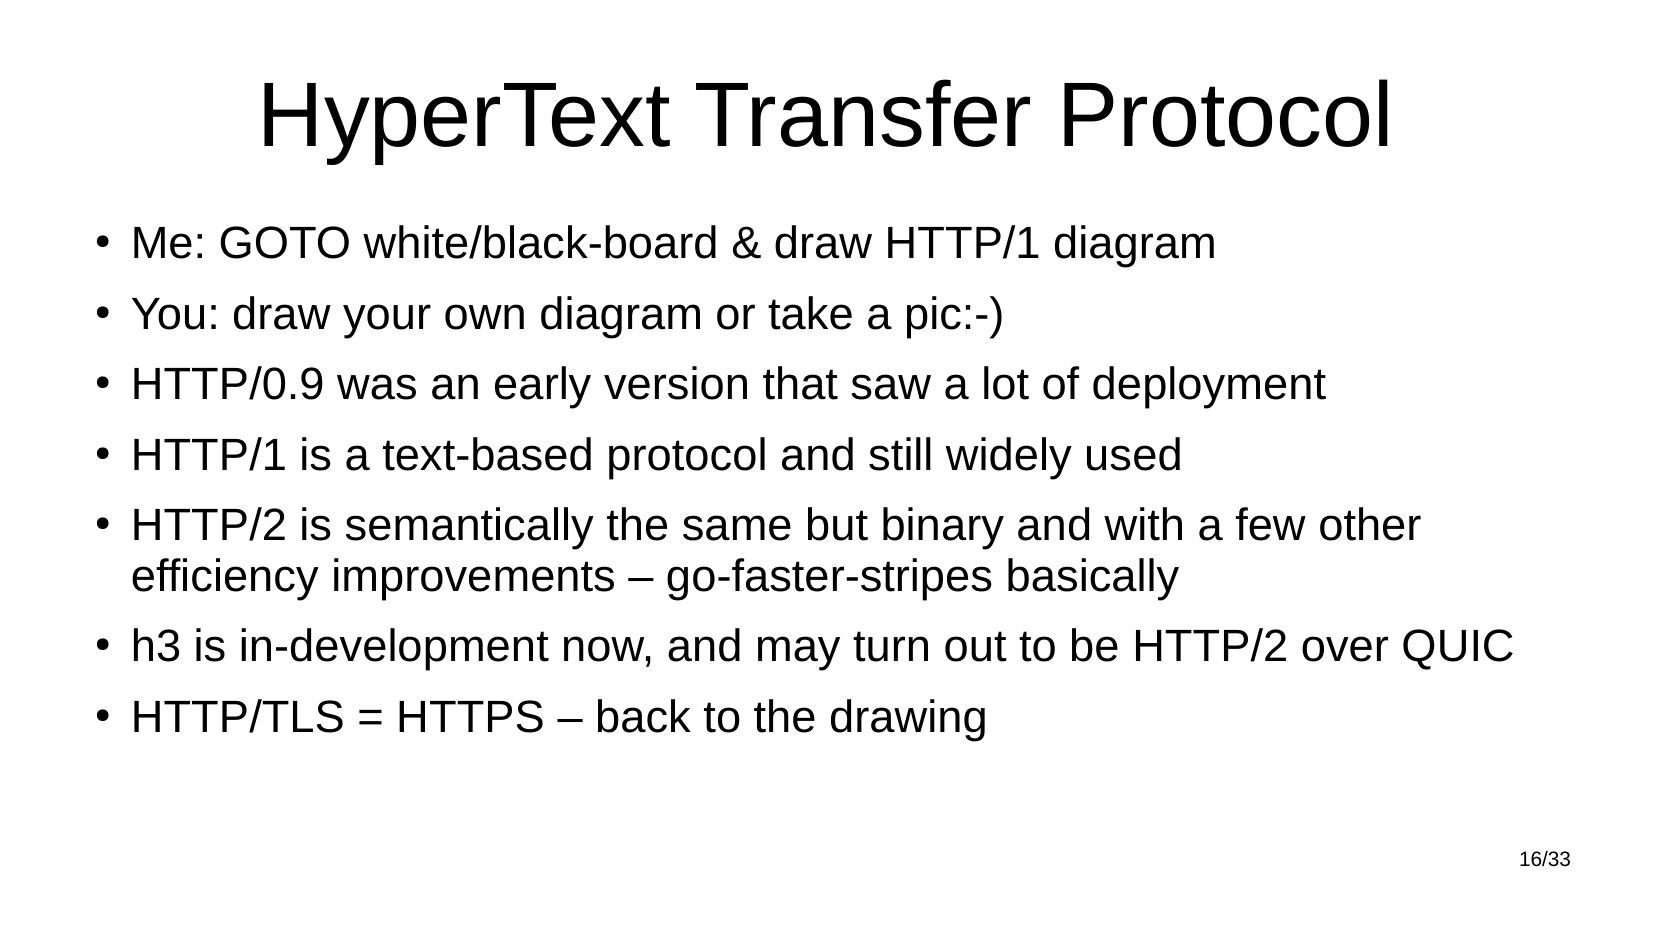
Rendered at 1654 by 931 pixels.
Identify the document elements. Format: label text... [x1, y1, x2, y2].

title HyperText Transfer Protocol [82, 37, 1571, 193]
list Me: GOTO white/black-board & draw HTTP/1 diagram You: draw your own diagram or take a pic:-) HTTP/0.9 was an early version that saw a lot of deployment HTTP/1 is a text-based protocol and still widely used HTTP/2 is semantically the same but binary and with a few other efficiency improvements – go-faster-stripes basically h3 is in-development now, and may turn out to be HTTP/2 over QUIC HTTP/TLS = HTTPS – back to the drawing [82, 217, 1571, 758]
